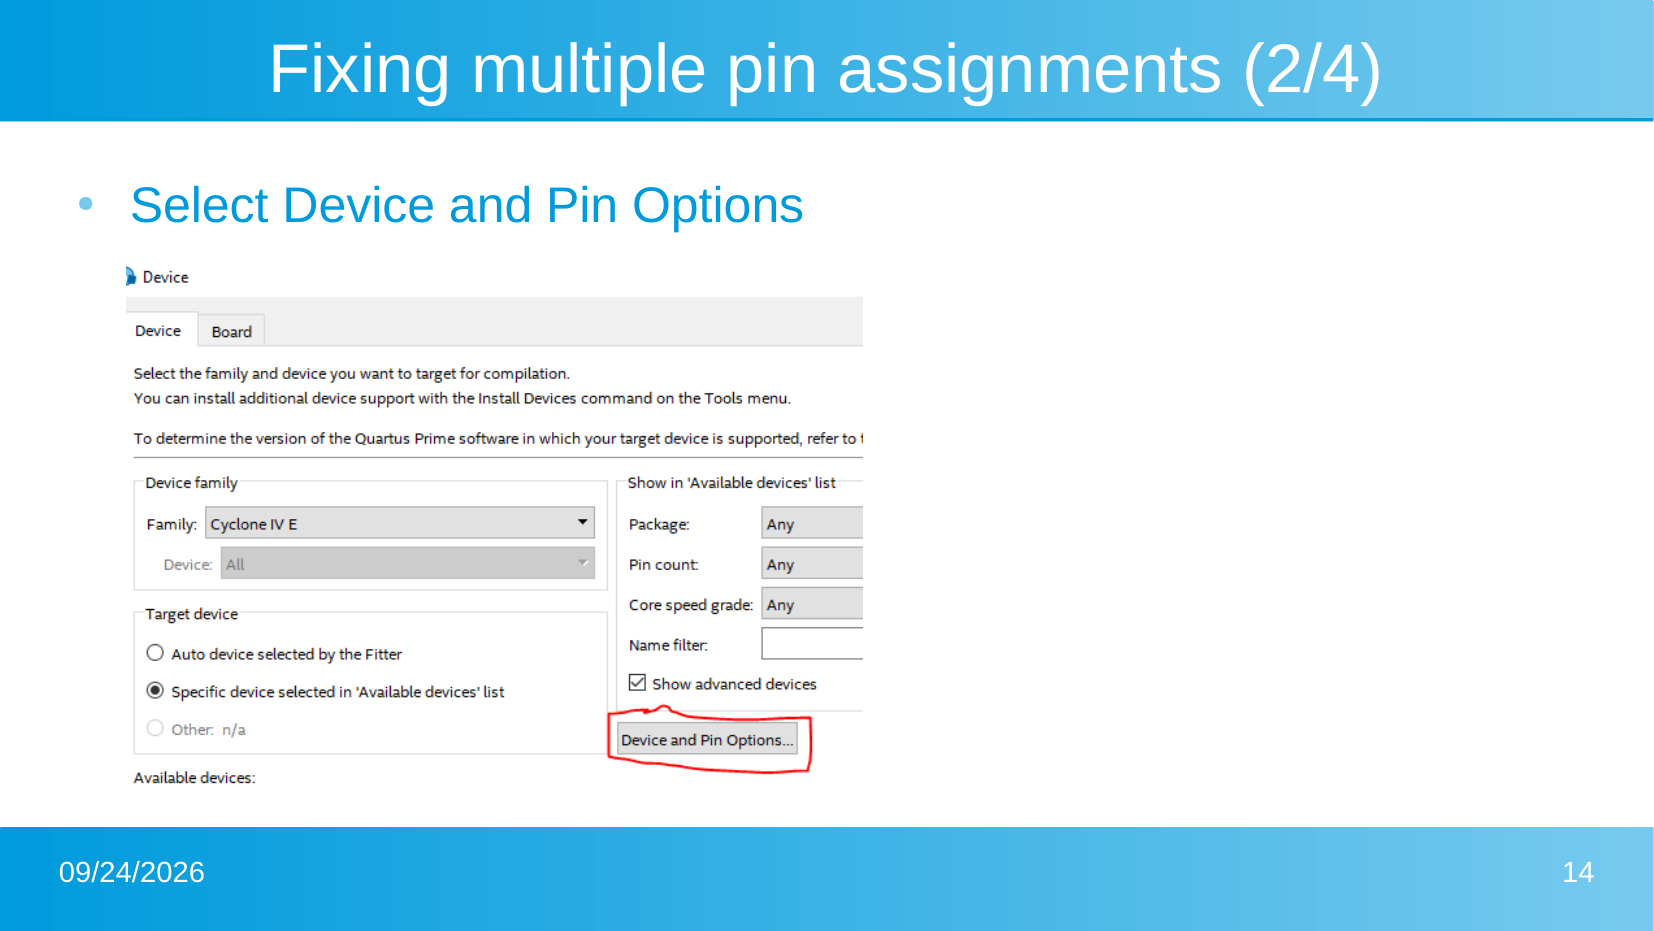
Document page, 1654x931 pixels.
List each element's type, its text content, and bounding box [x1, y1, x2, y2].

picture [126, 262, 863, 791]
list Select Device and Pin Options [59, 177, 1595, 263]
title Fixing multiple pin assignments (2/4) [59, 29, 1595, 108]
